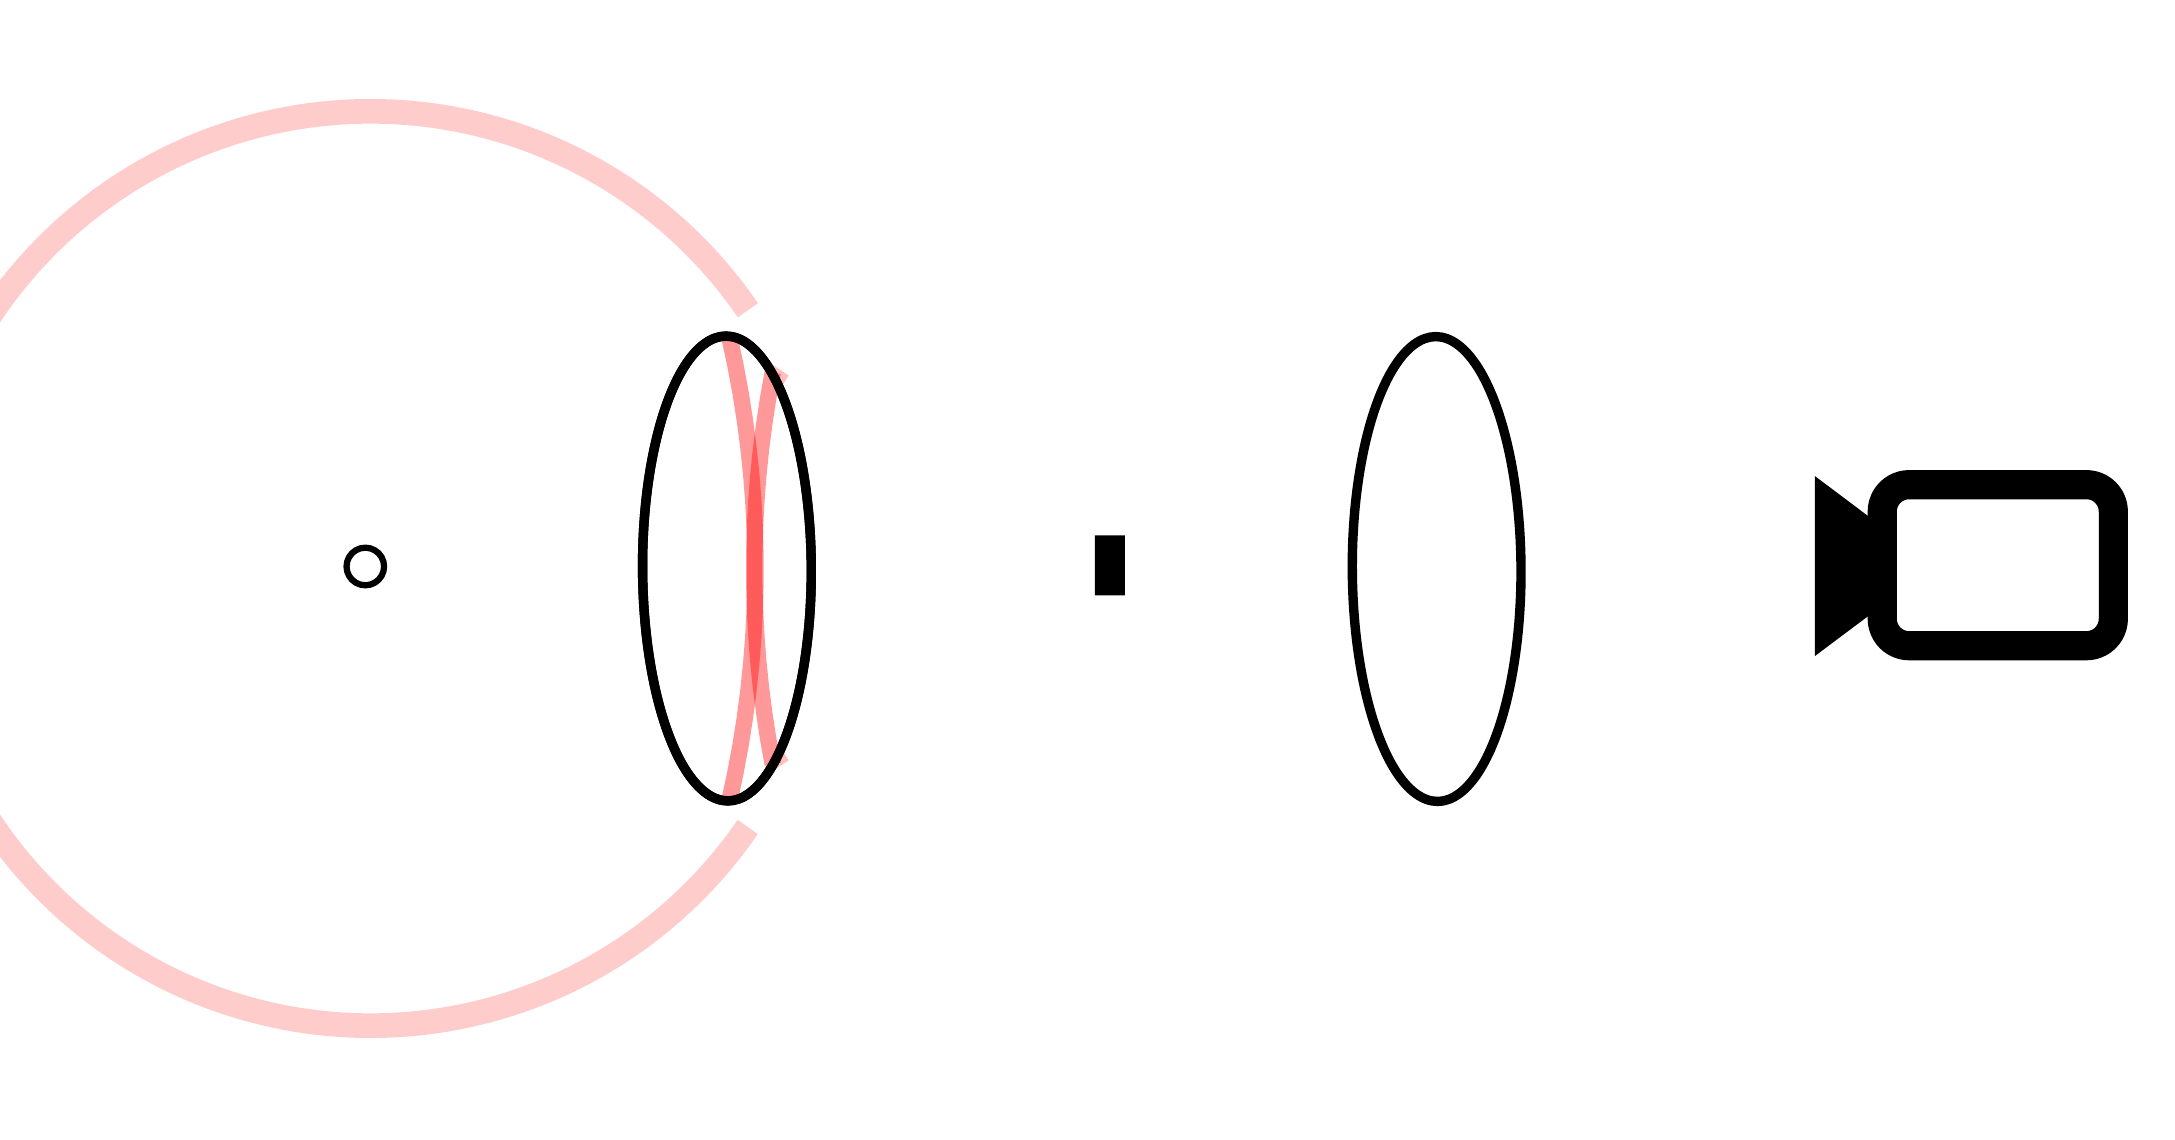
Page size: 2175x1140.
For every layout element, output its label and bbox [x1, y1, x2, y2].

text_box [0, 0, 1747, 1140]
text_box [1814, 476, 1875, 657]
text_box [648, 341, 806, 796]
text_box [1882, 484, 2114, 646]
